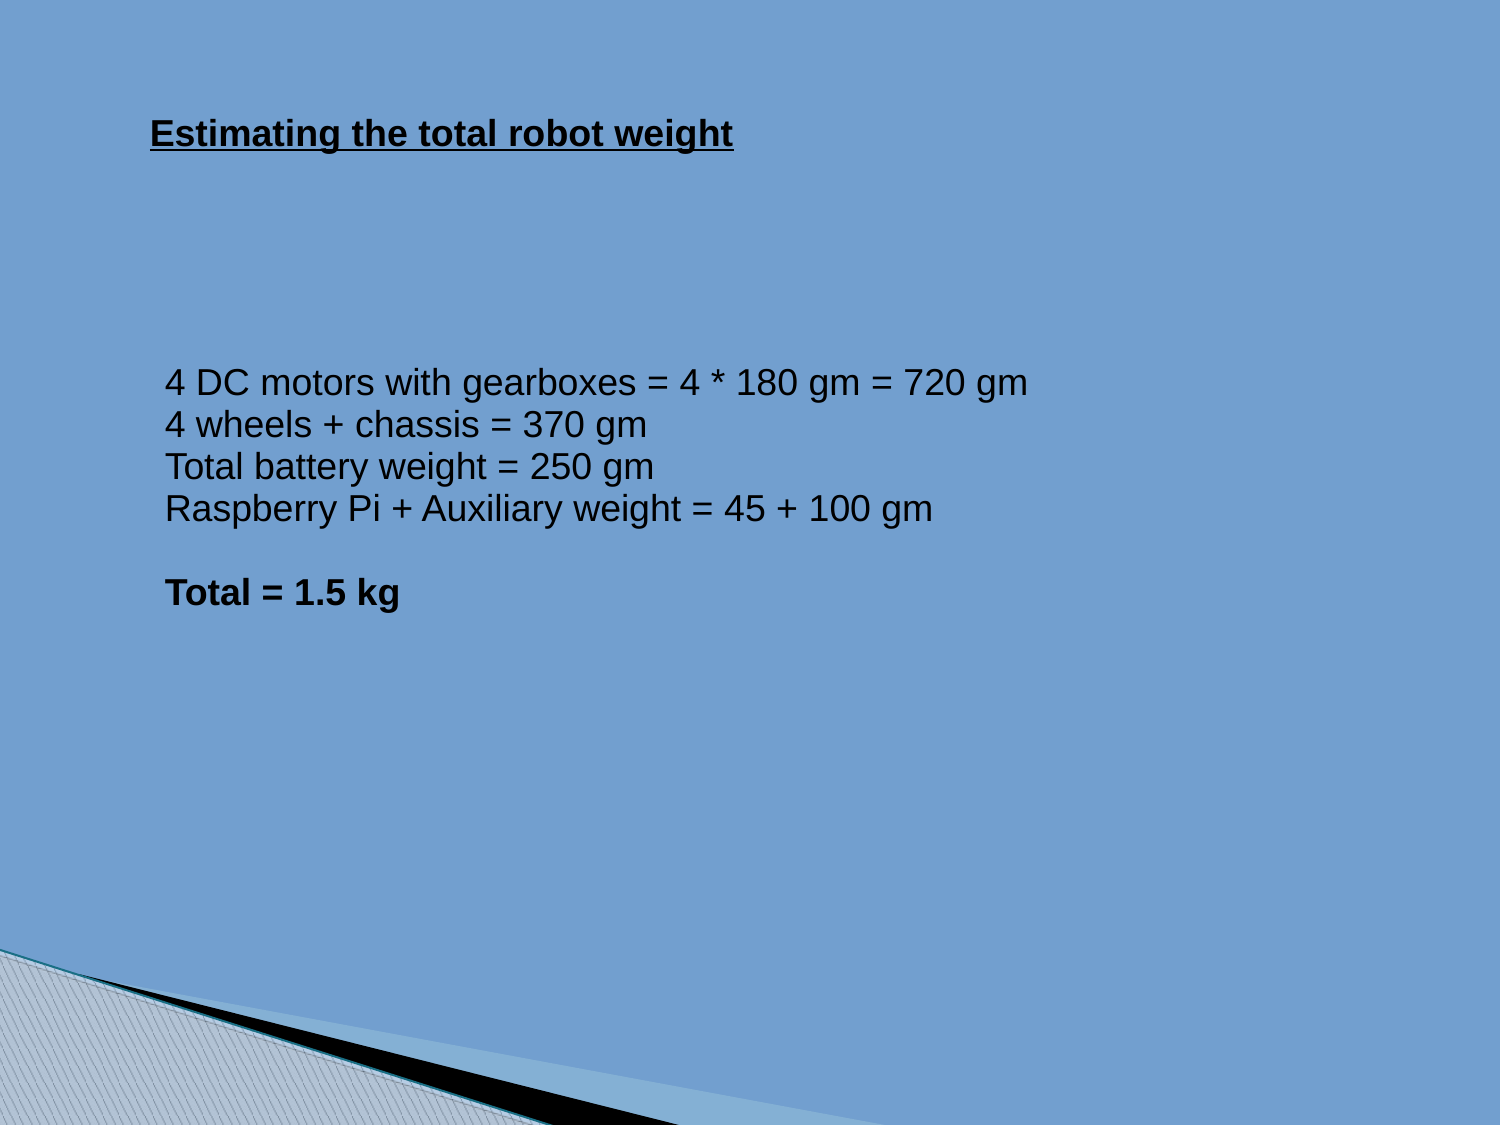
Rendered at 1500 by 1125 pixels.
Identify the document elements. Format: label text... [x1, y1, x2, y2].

text_box 4 DC motors with gearboxes = 4 * 180 gm = 720 gm 4 wheels + chassis = 370 gm Total battery weight = 250 gm Raspberry Pi + Auxiliary weight = 45 + 100 gm Total = 1.5 kg [150, 270, 1366, 751]
text_box Estimating the total robot weight [135, 104, 811, 185]
